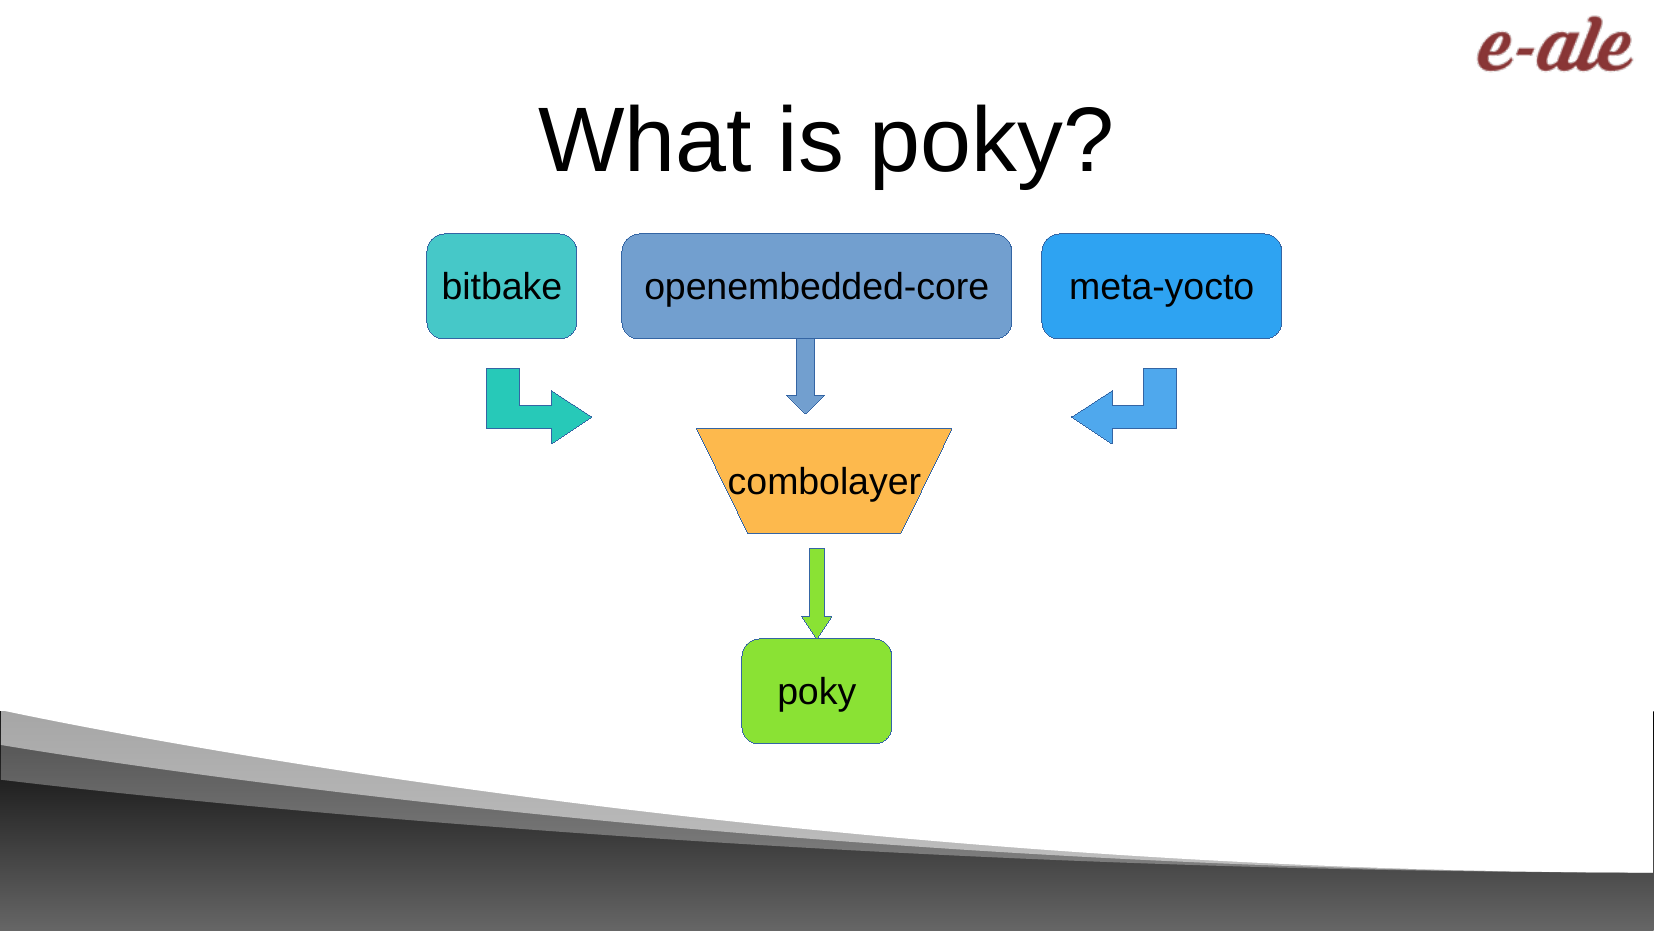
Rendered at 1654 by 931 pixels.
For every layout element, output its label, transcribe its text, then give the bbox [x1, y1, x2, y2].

text_box combolayer [696, 428, 952, 534]
text_box [486, 368, 592, 444]
text_box bitbake [426, 233, 577, 339]
picture [1475, 15, 1636, 74]
text_box openembedded-core [621, 233, 1012, 339]
text_box [786, 338, 825, 414]
title What is poky? [82, 62, 1571, 218]
text_box [801, 548, 832, 639]
text_box [1071, 368, 1177, 444]
text_box meta-yocto [1041, 233, 1282, 339]
text_box poky [741, 638, 892, 744]
